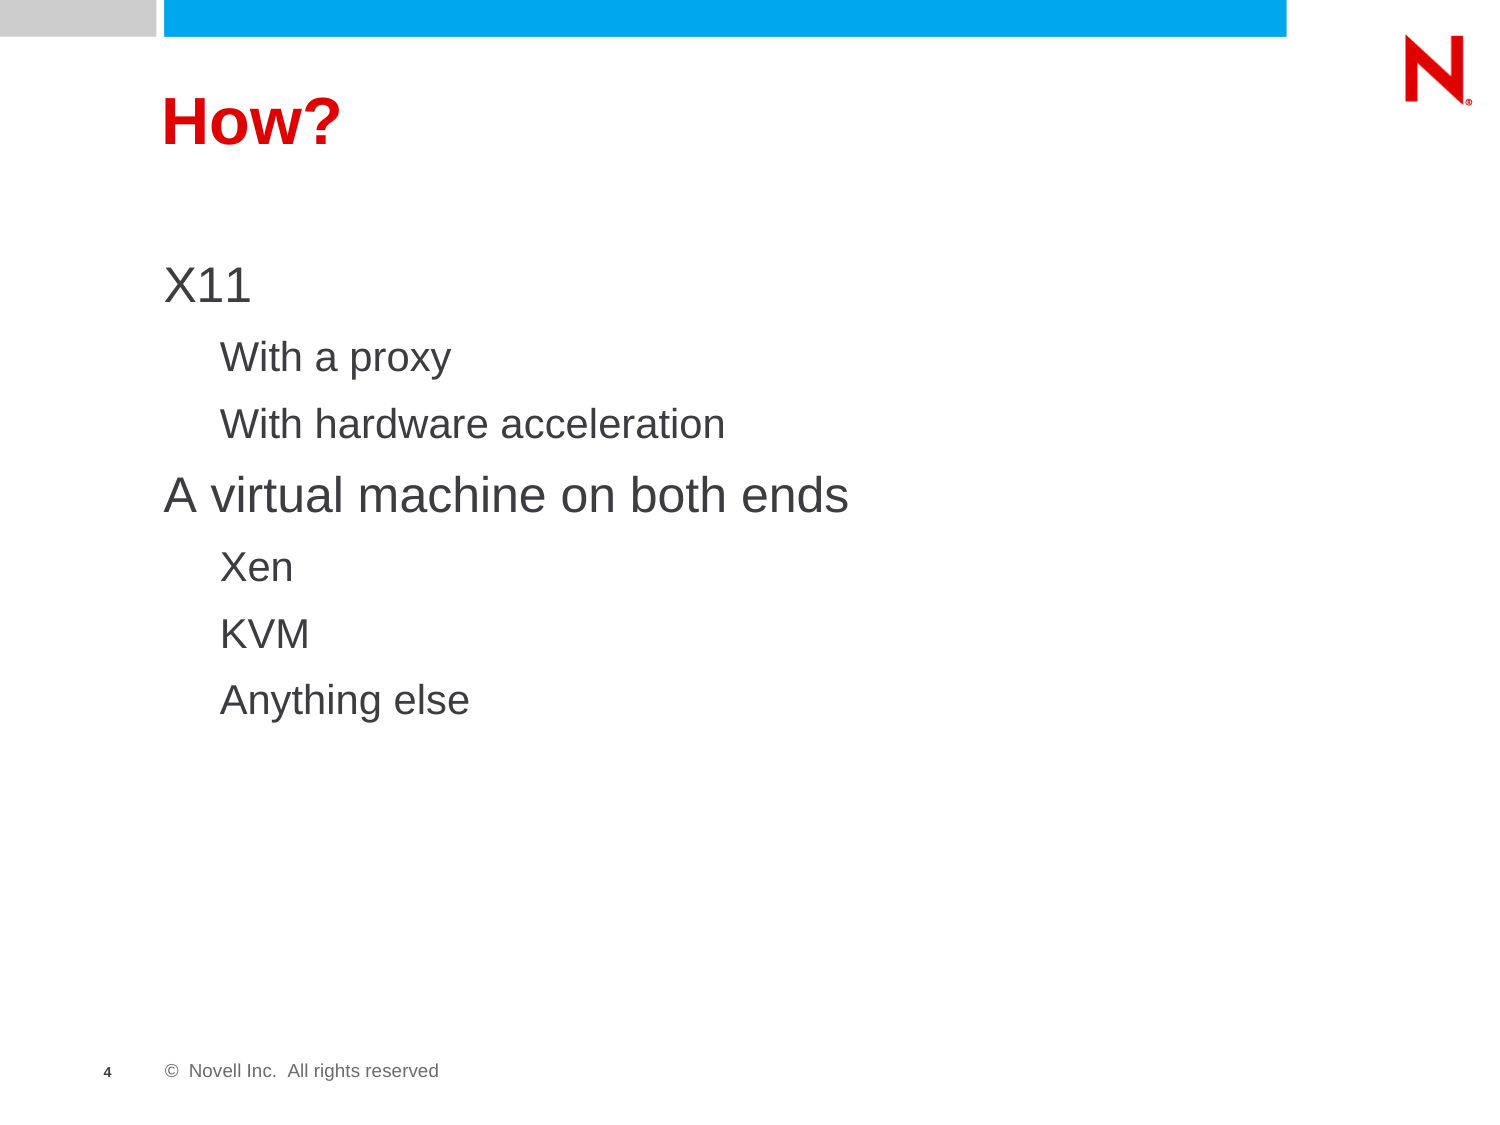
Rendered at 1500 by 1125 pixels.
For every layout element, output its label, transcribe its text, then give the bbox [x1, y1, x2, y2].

list X11 With a proxy With hardware acceleration A virtual machine on both ends Xen KVM Anything else [163, 254, 1404, 986]
picture [1403, 32, 1473, 107]
title How? [161, 41, 1383, 205]
